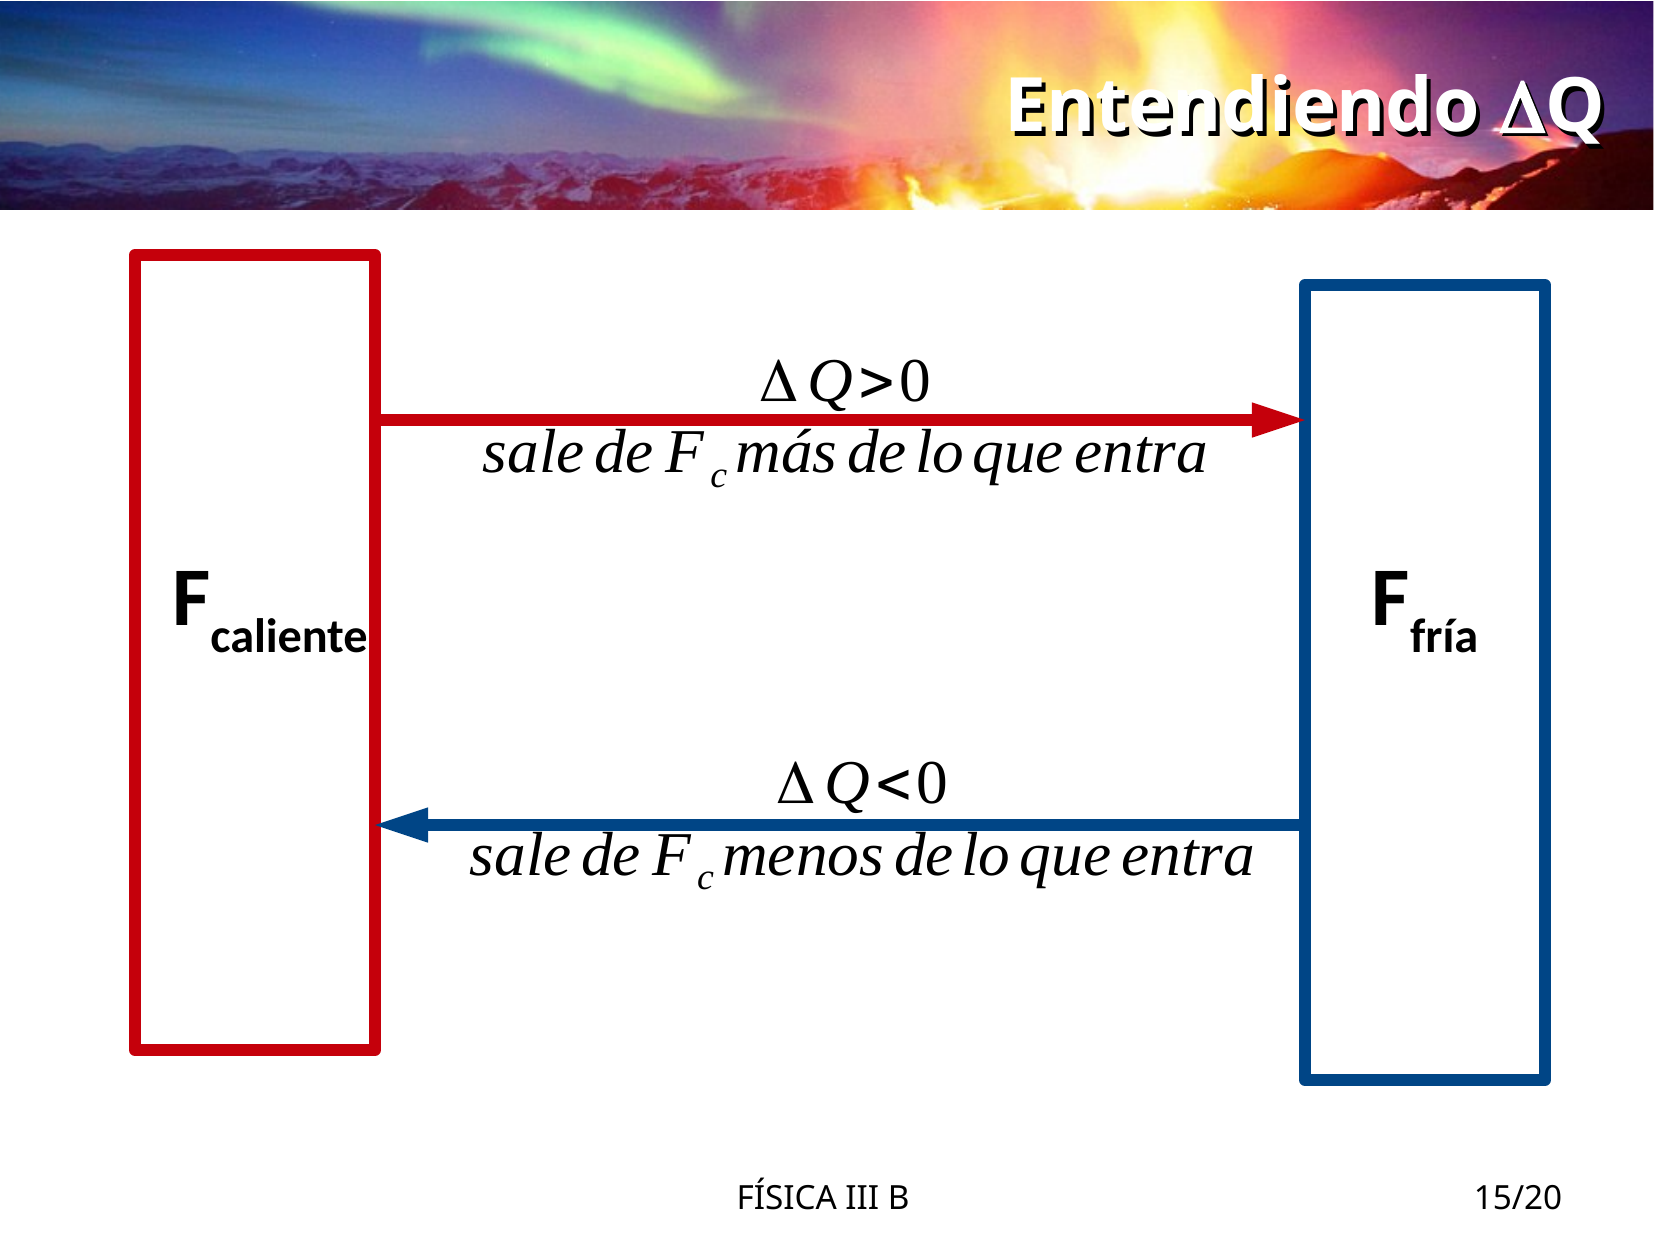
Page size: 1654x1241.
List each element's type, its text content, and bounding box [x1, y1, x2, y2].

chart [475, 344, 1216, 496]
text_box Ffría [1305, 555, 1546, 691]
picture [0, 1, 1654, 210]
chart [461, 747, 1262, 819]
text_box Fcaliente [150, 555, 391, 691]
chart [461, 831, 1262, 898]
title Entendiendo DQ [45, 15, 1606, 191]
